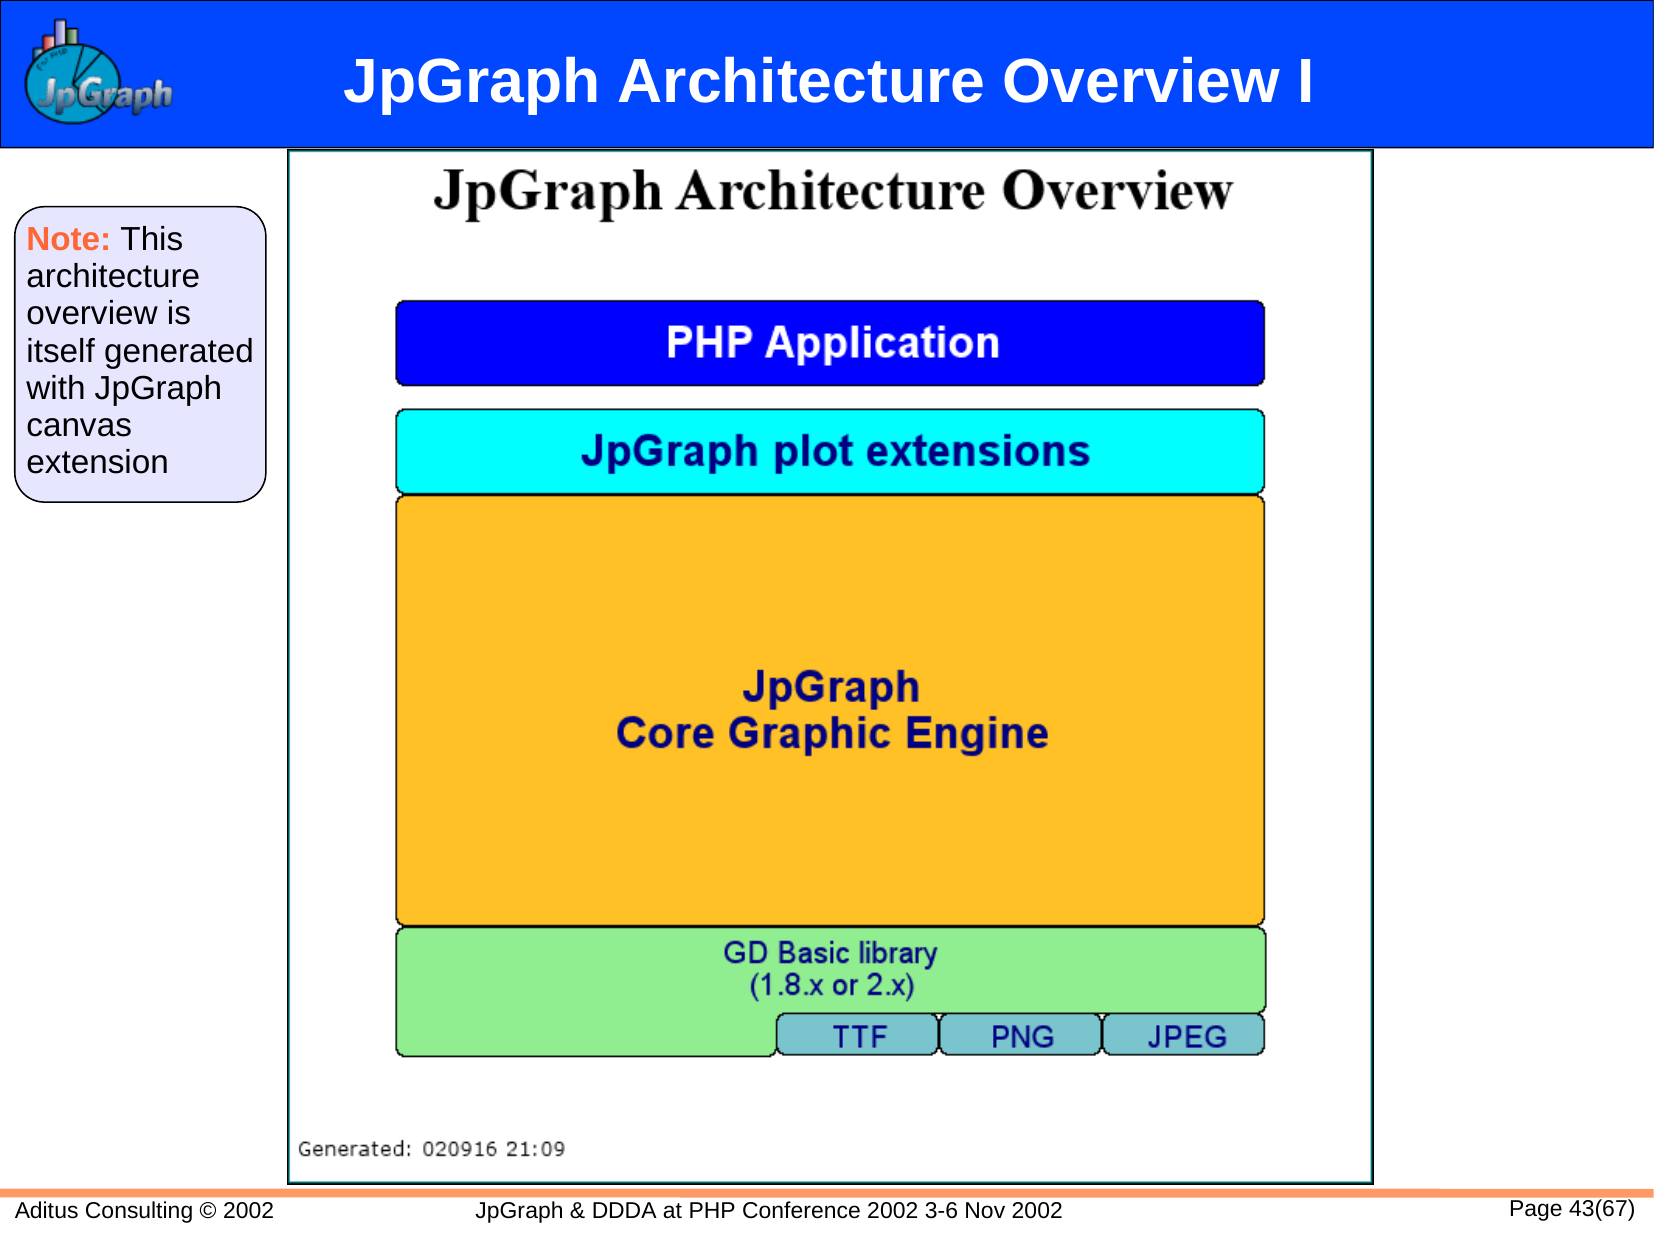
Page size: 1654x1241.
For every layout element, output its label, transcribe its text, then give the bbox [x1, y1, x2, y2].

title JpGraph Architecture Overview I [123, 0, 1536, 163]
text_box [14, 206, 266, 503]
text_box Note: This architecture overview is itself generated with JpGraph canvas extension [26, 221, 263, 482]
picture [287, 149, 1374, 1185]
picture [20, 17, 123, 128]
